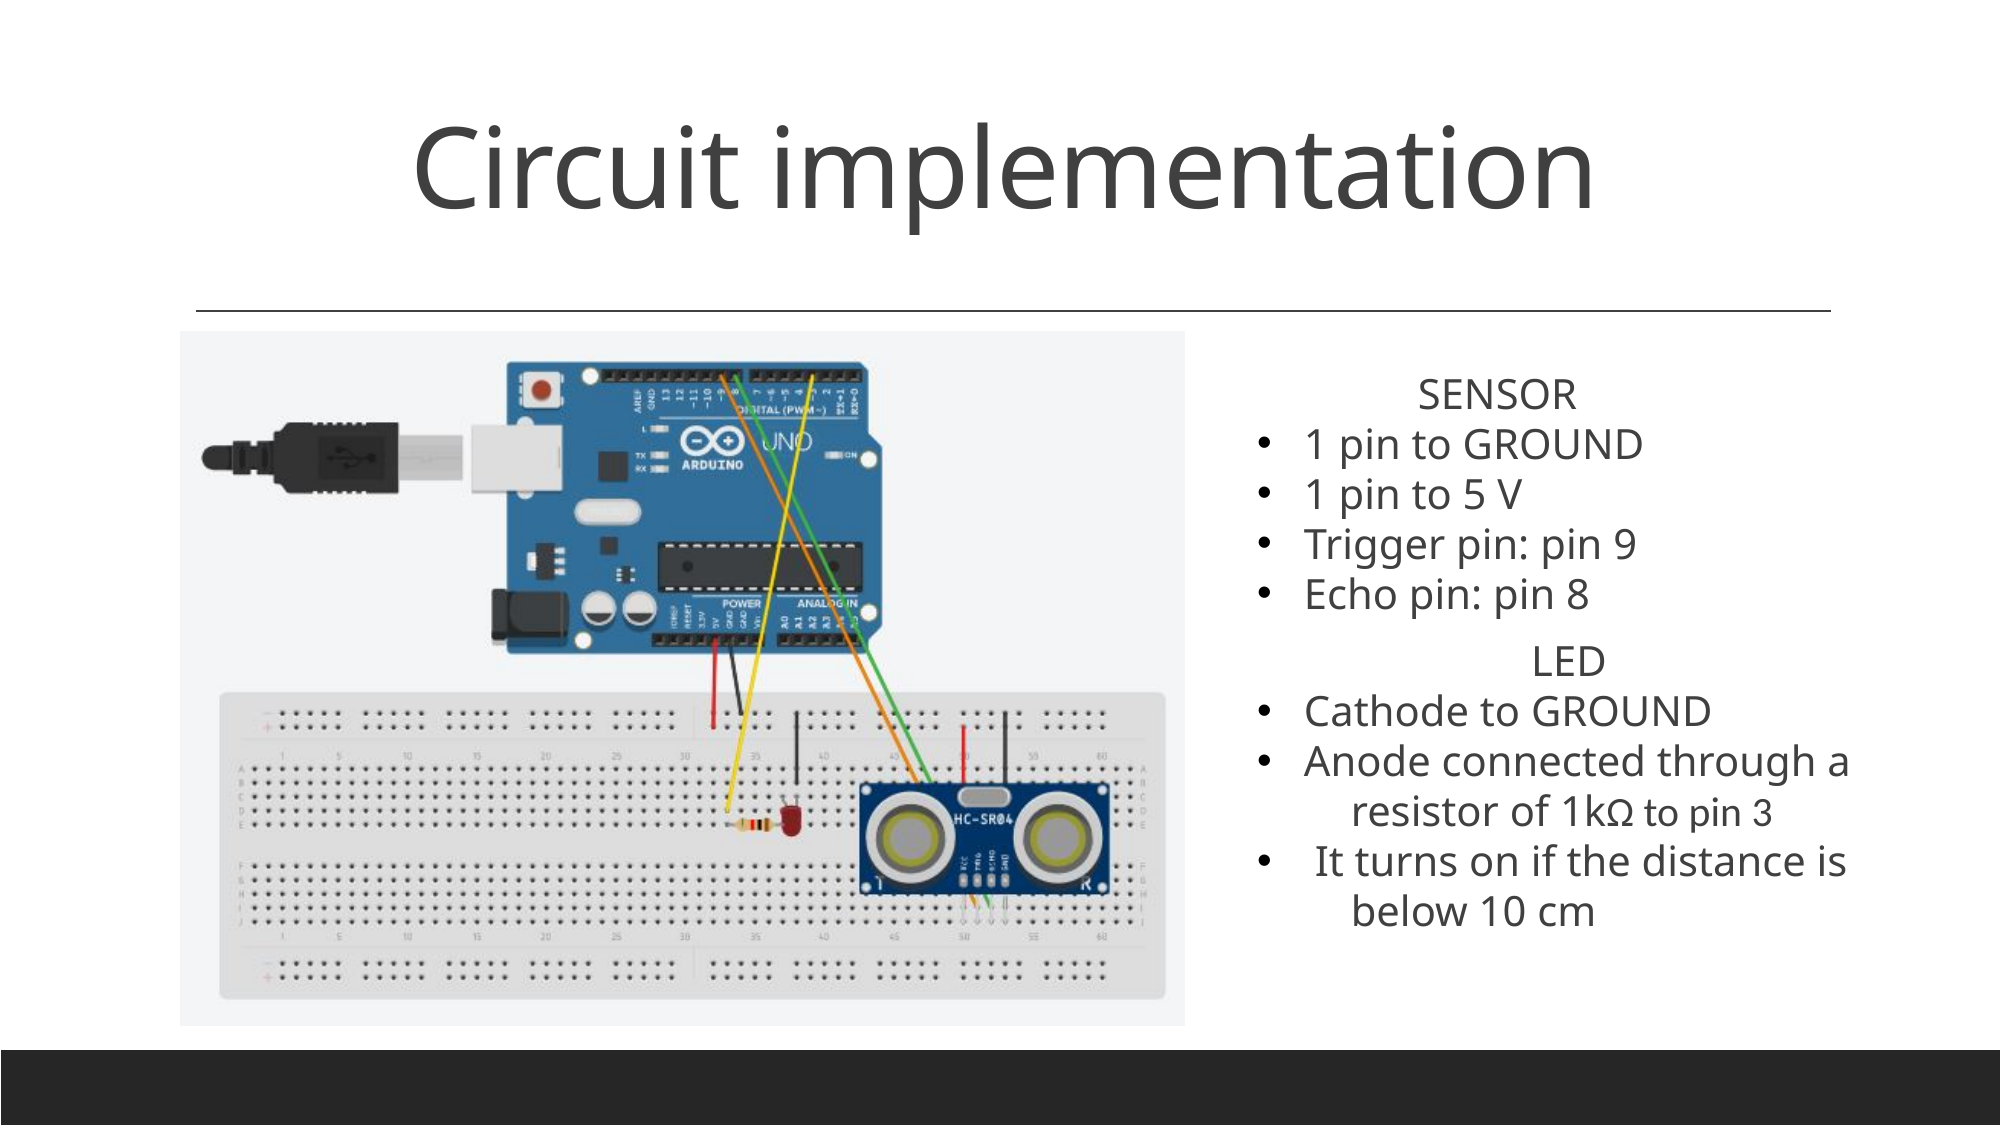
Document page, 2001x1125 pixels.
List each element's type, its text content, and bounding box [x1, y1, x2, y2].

text_box SENSOR 1 pin to GROUND 1 pin to 5 V Trigger pin: pin 9 Echo pin: pin 8 [1242, 360, 1896, 627]
picture [180, 331, 1185, 1026]
title Circuit implementation [180, 0, 1831, 238]
text_box LED Cathode to GROUND Anode connected through a resistor of 1kΩ to pin 3 It turns on if the distance is below 10 cm [1242, 627, 1896, 946]
